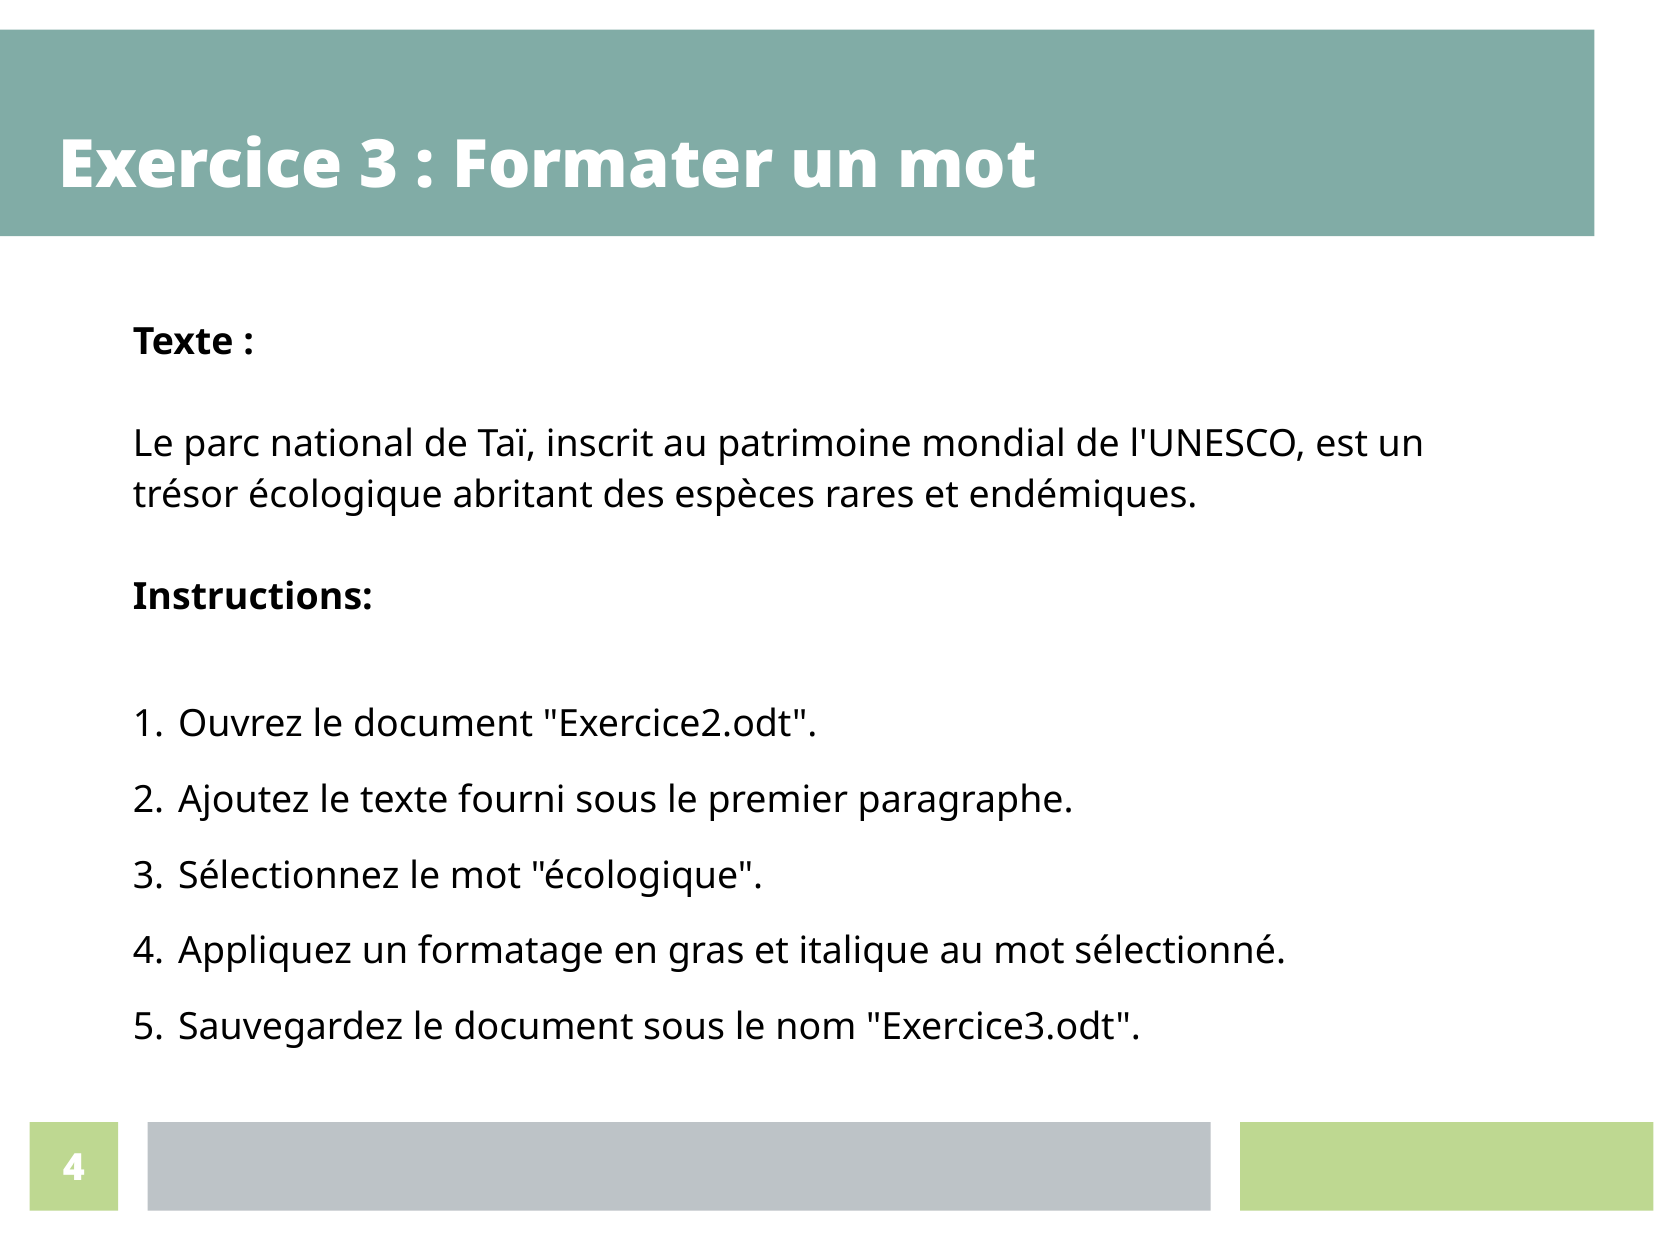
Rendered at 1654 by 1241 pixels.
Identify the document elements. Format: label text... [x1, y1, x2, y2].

title Exercice 3 : Formater un mot [59, 59, 1595, 207]
text_box Texte : Le parc national de Taï, inscrit au patrimoine mondial de l'UNESCO, est un trésor écologique abritant des espèces rares et endémiques. Instructions: Ouvrez le document "Exercice2.odt". Ajoutez le texte fourni sous le premier paragraphe. Sélectionnez le mot "écologique". Appliquez un formatage en gras et italique au mot sélectionné. Sauvegardez le document sous le nom "Exercice3.odt". [118, 307, 1536, 1135]
